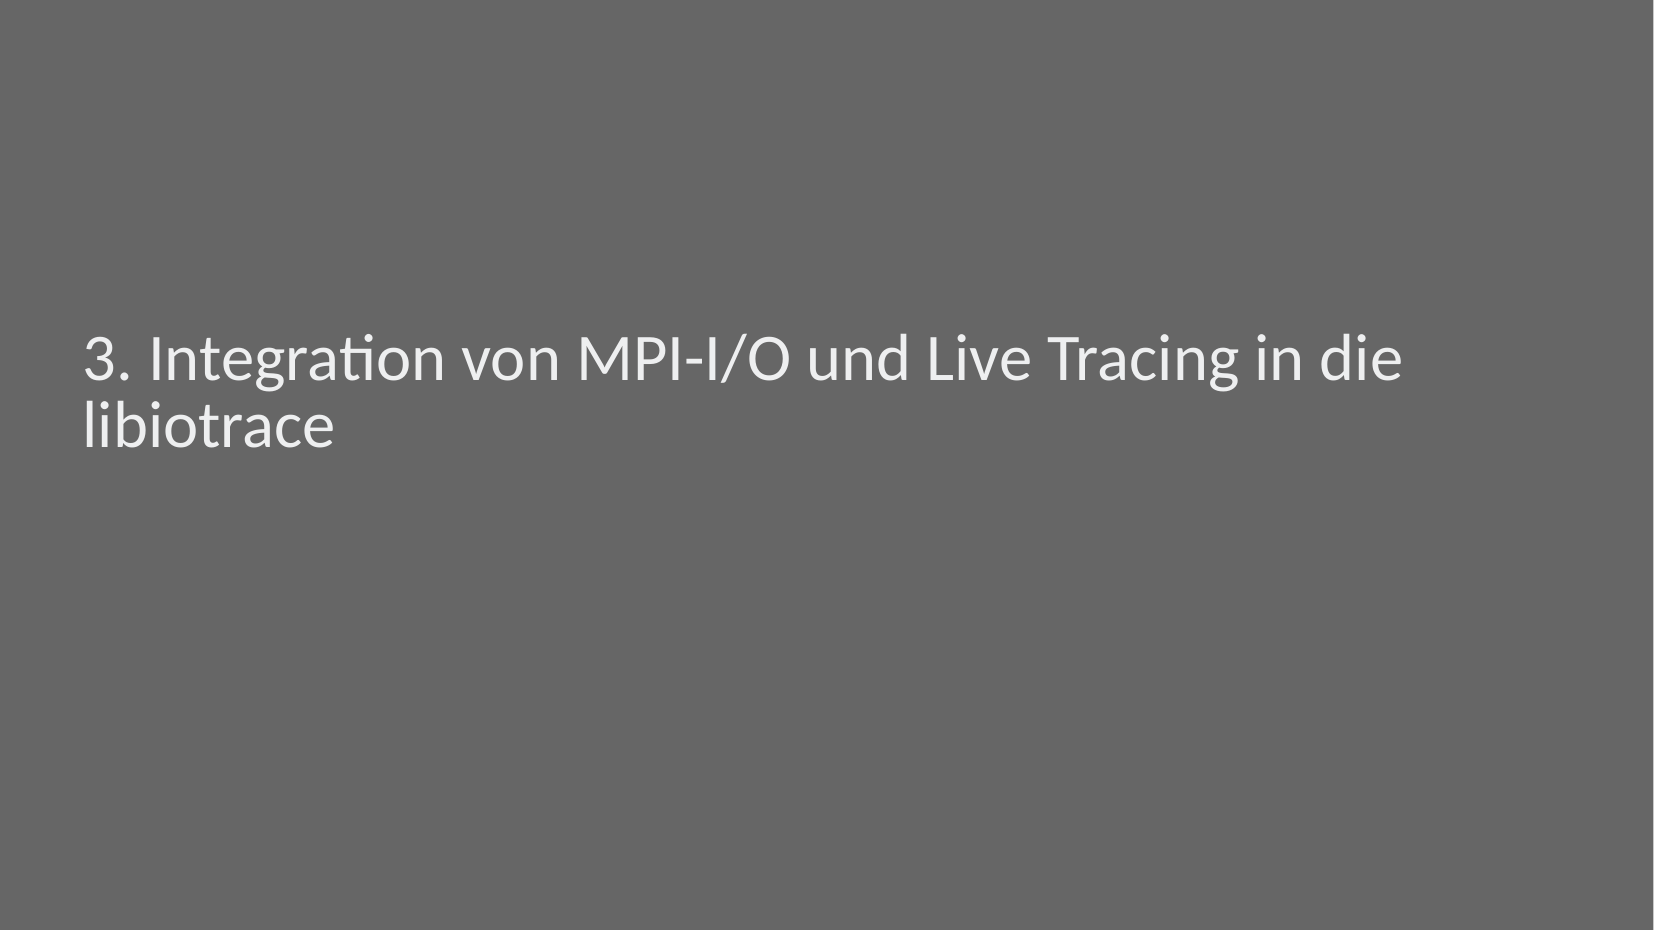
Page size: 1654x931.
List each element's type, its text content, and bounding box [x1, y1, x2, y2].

subtitle 3. Integration von MPI-I/O und Live Tracing in die libiotrace [82, 37, 1571, 758]
